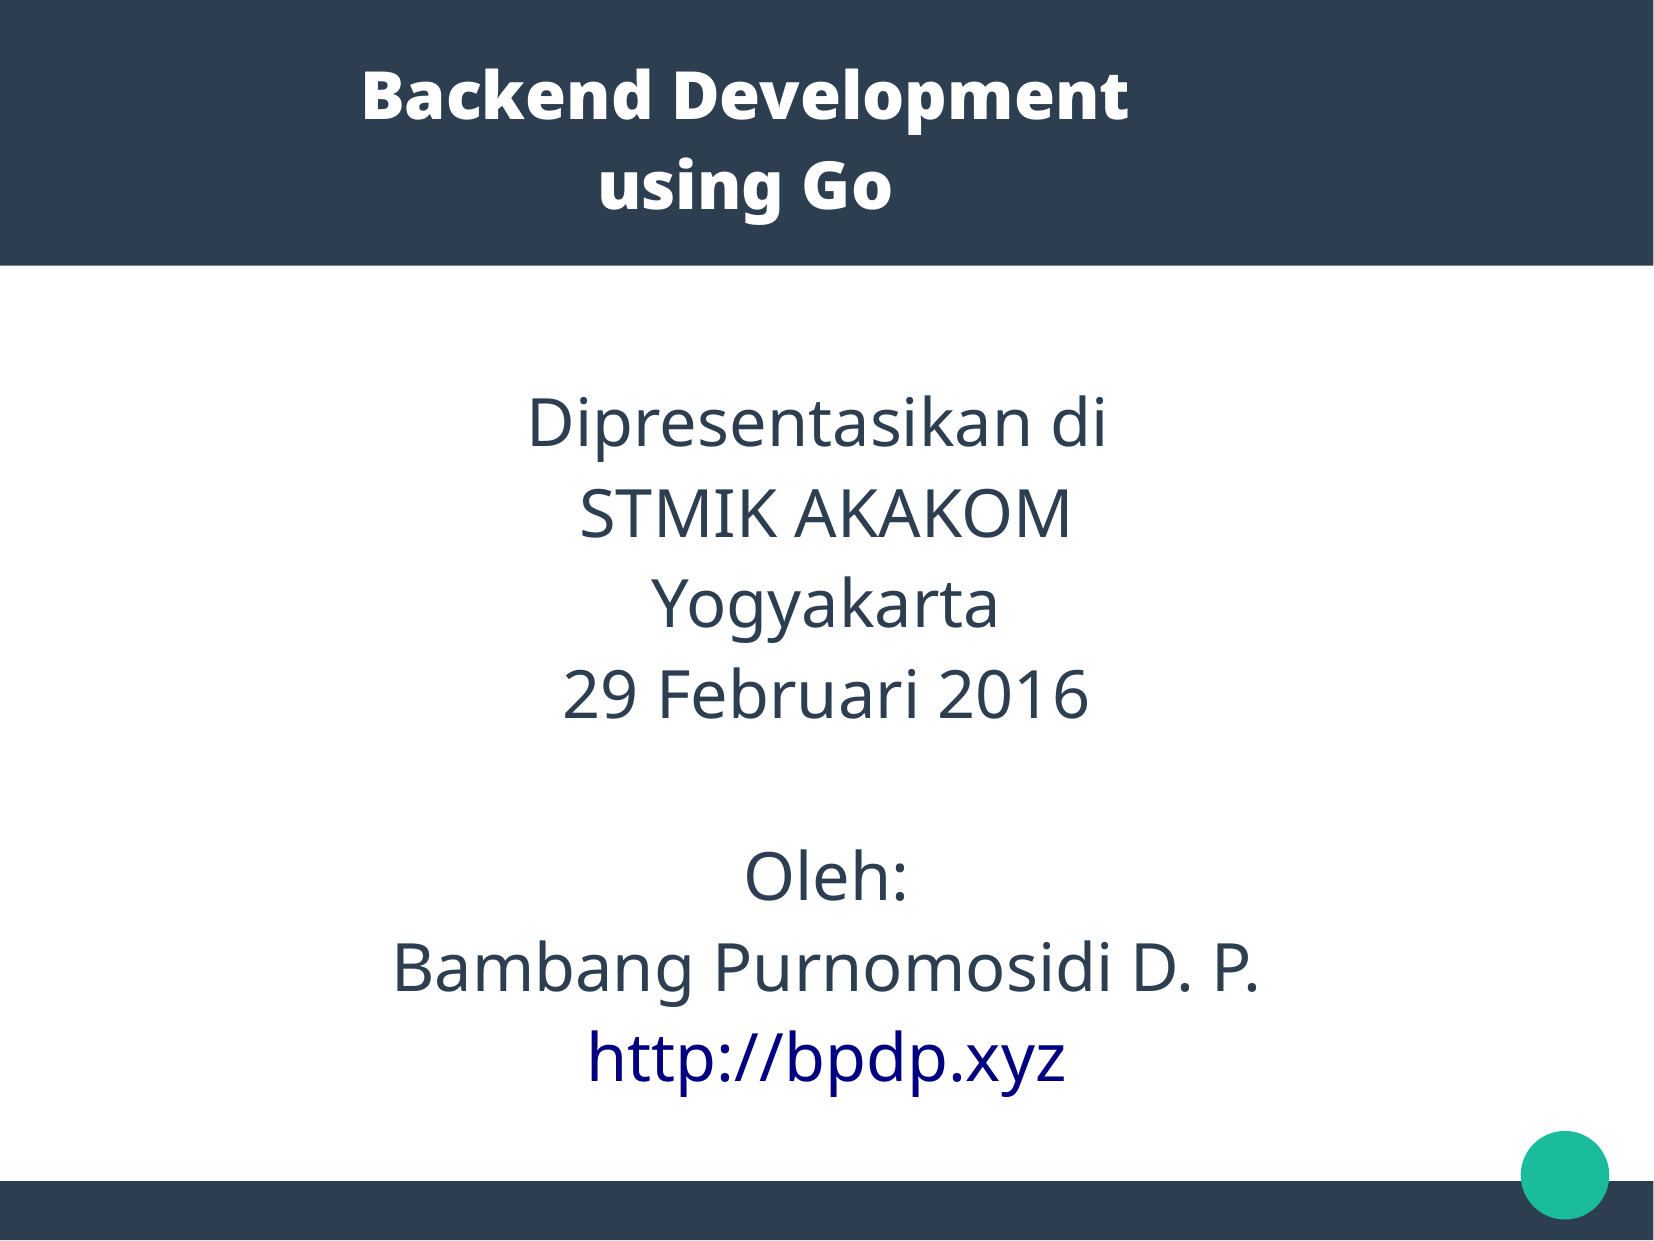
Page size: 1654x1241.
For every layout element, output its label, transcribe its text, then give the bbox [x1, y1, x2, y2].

subtitle Dipresentasikan di STMIK AKAKOM Yogyakarta 29 Februari 2016 Oleh: Bambang Purnomosidi D. P. http://bpdp.xyz [59, 324, 1595, 1152]
title Backend Development using Go [360, 60, 1321, 218]
